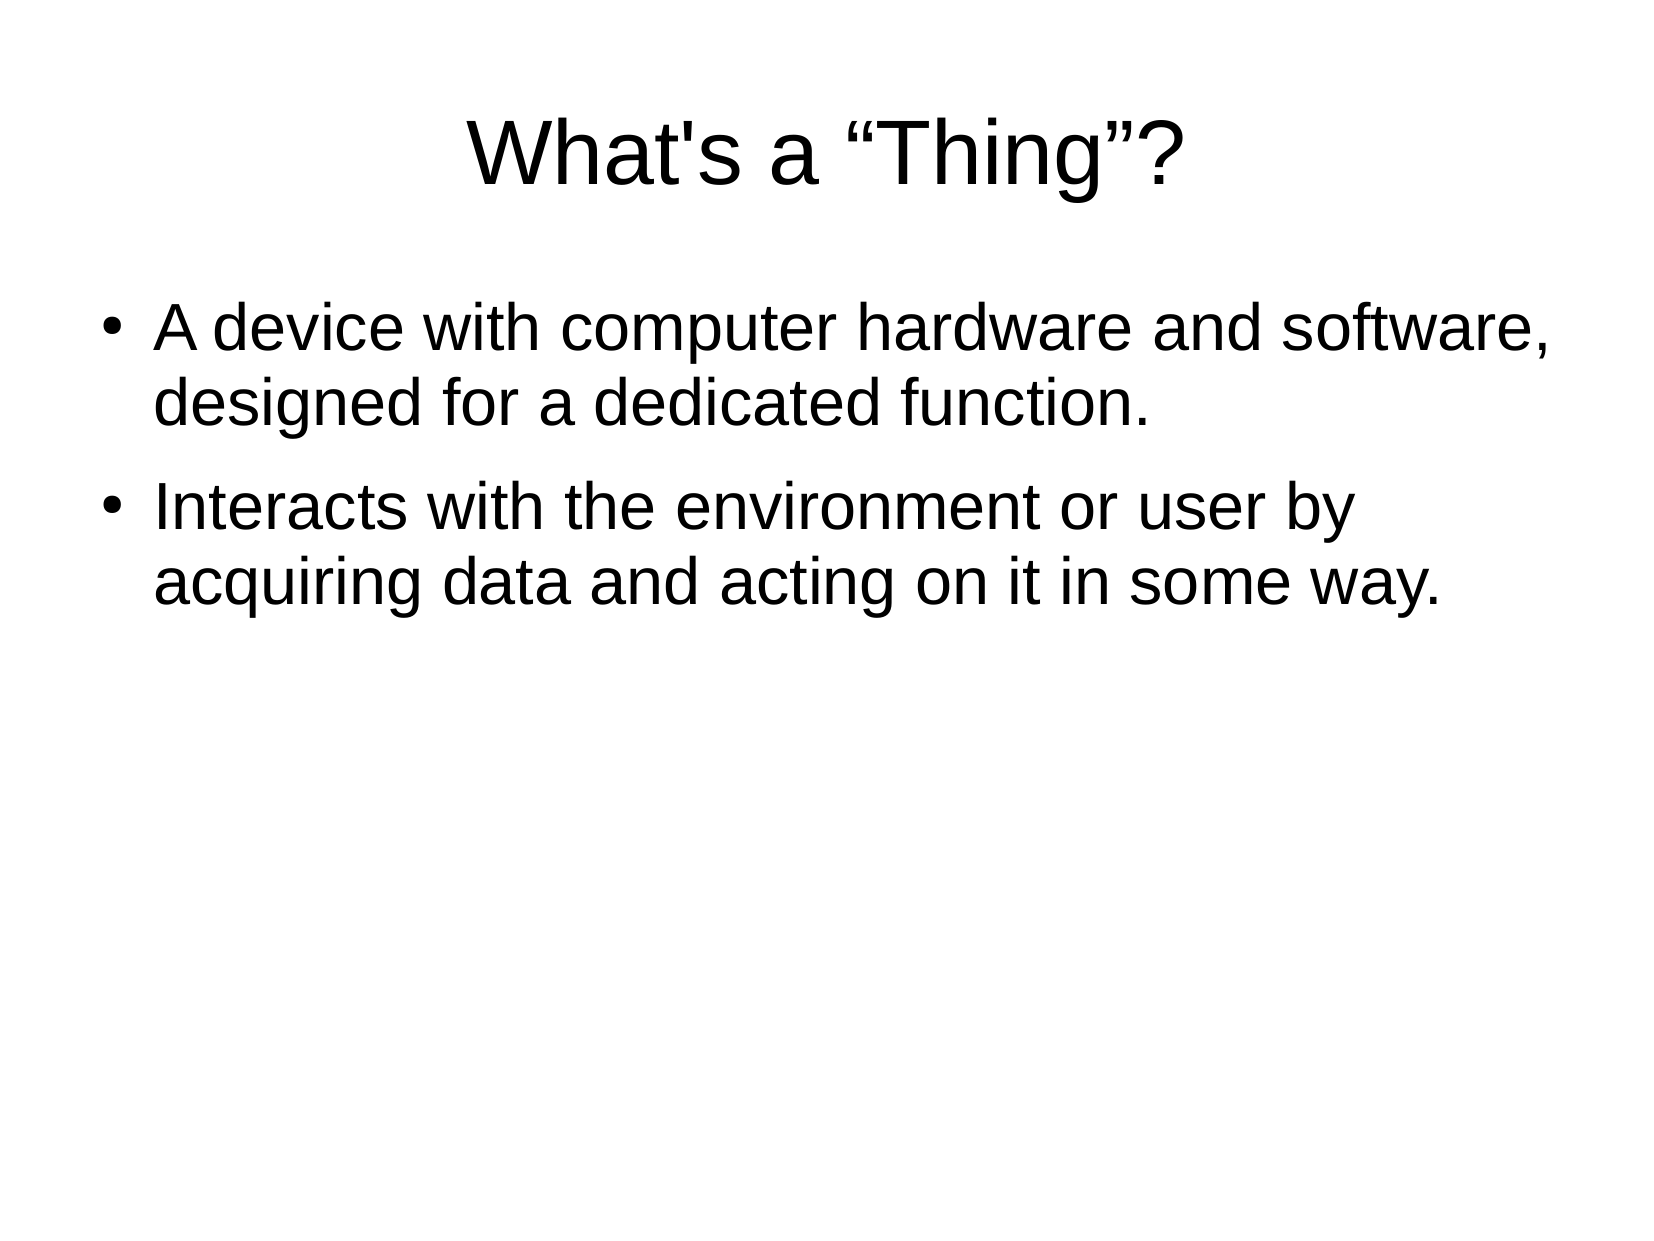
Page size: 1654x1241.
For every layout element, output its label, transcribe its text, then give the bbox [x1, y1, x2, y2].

list A device with computer hardware and software, designed for a dedicated function. Interacts with the environment or user by acquiring data and acting on it in some way. [82, 290, 1571, 1010]
title What's a “Thing”? [82, 49, 1571, 257]
